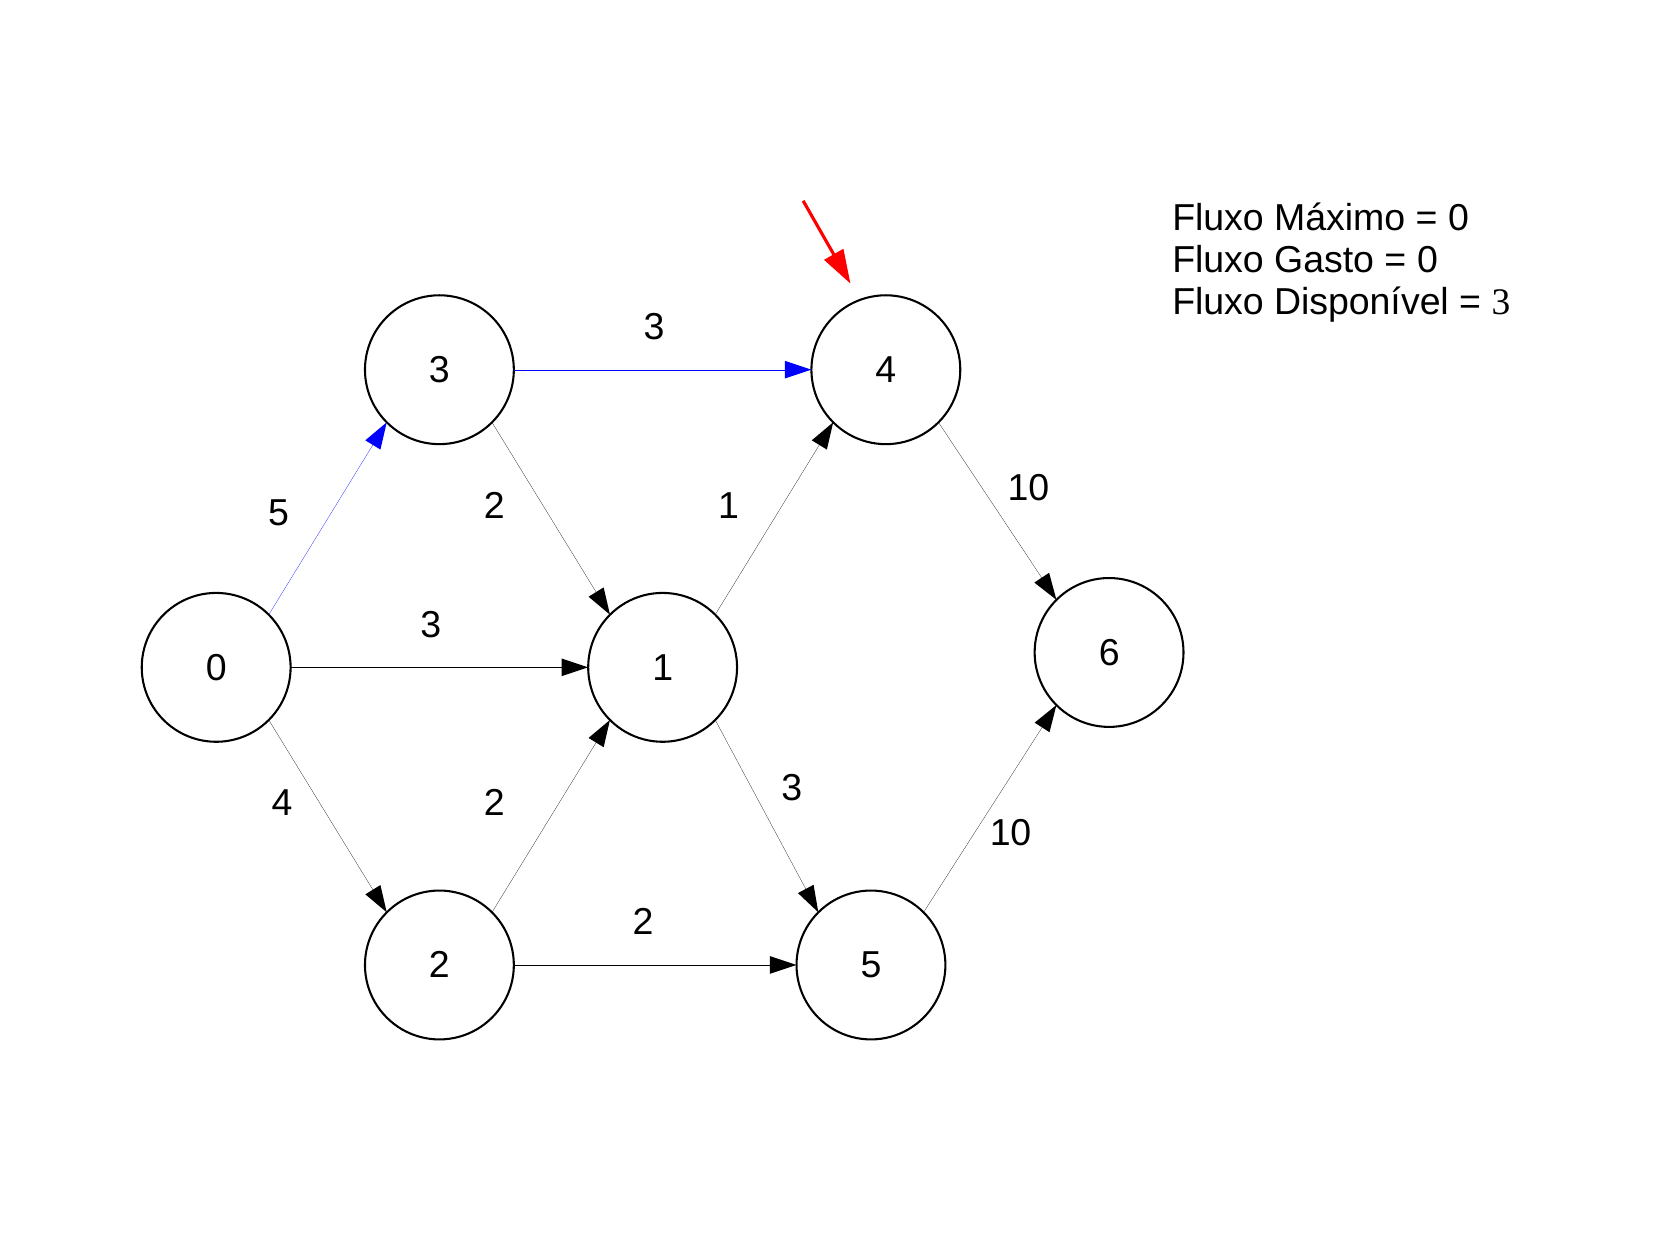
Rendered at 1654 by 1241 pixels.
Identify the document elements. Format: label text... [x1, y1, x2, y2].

text_box 2 [469, 774, 533, 846]
text_box 3 [628, 298, 693, 370]
text_box 5 [796, 890, 946, 1040]
text_box 6 [1034, 578, 1184, 727]
text_box 1 [588, 592, 738, 742]
text_box 3 [364, 295, 514, 445]
text_box 2 [364, 890, 514, 1040]
text_box 10 [975, 804, 1065, 876]
text_box 1 [703, 476, 767, 549]
text_box 3 [405, 595, 470, 668]
text_box 2 [617, 893, 682, 965]
text_box 3 [766, 759, 831, 832]
text_box 0 [141, 592, 291, 742]
text_box 4 [811, 295, 961, 445]
text_box 5 [253, 484, 317, 556]
text_box Fluxo Máximo = 0 Fluxo Gasto = 0 Fluxo Disponível = 3 [1157, 188, 1526, 330]
text_box 10 [992, 458, 1083, 531]
text_box 4 [256, 774, 321, 846]
text_box 2 [469, 476, 533, 549]
